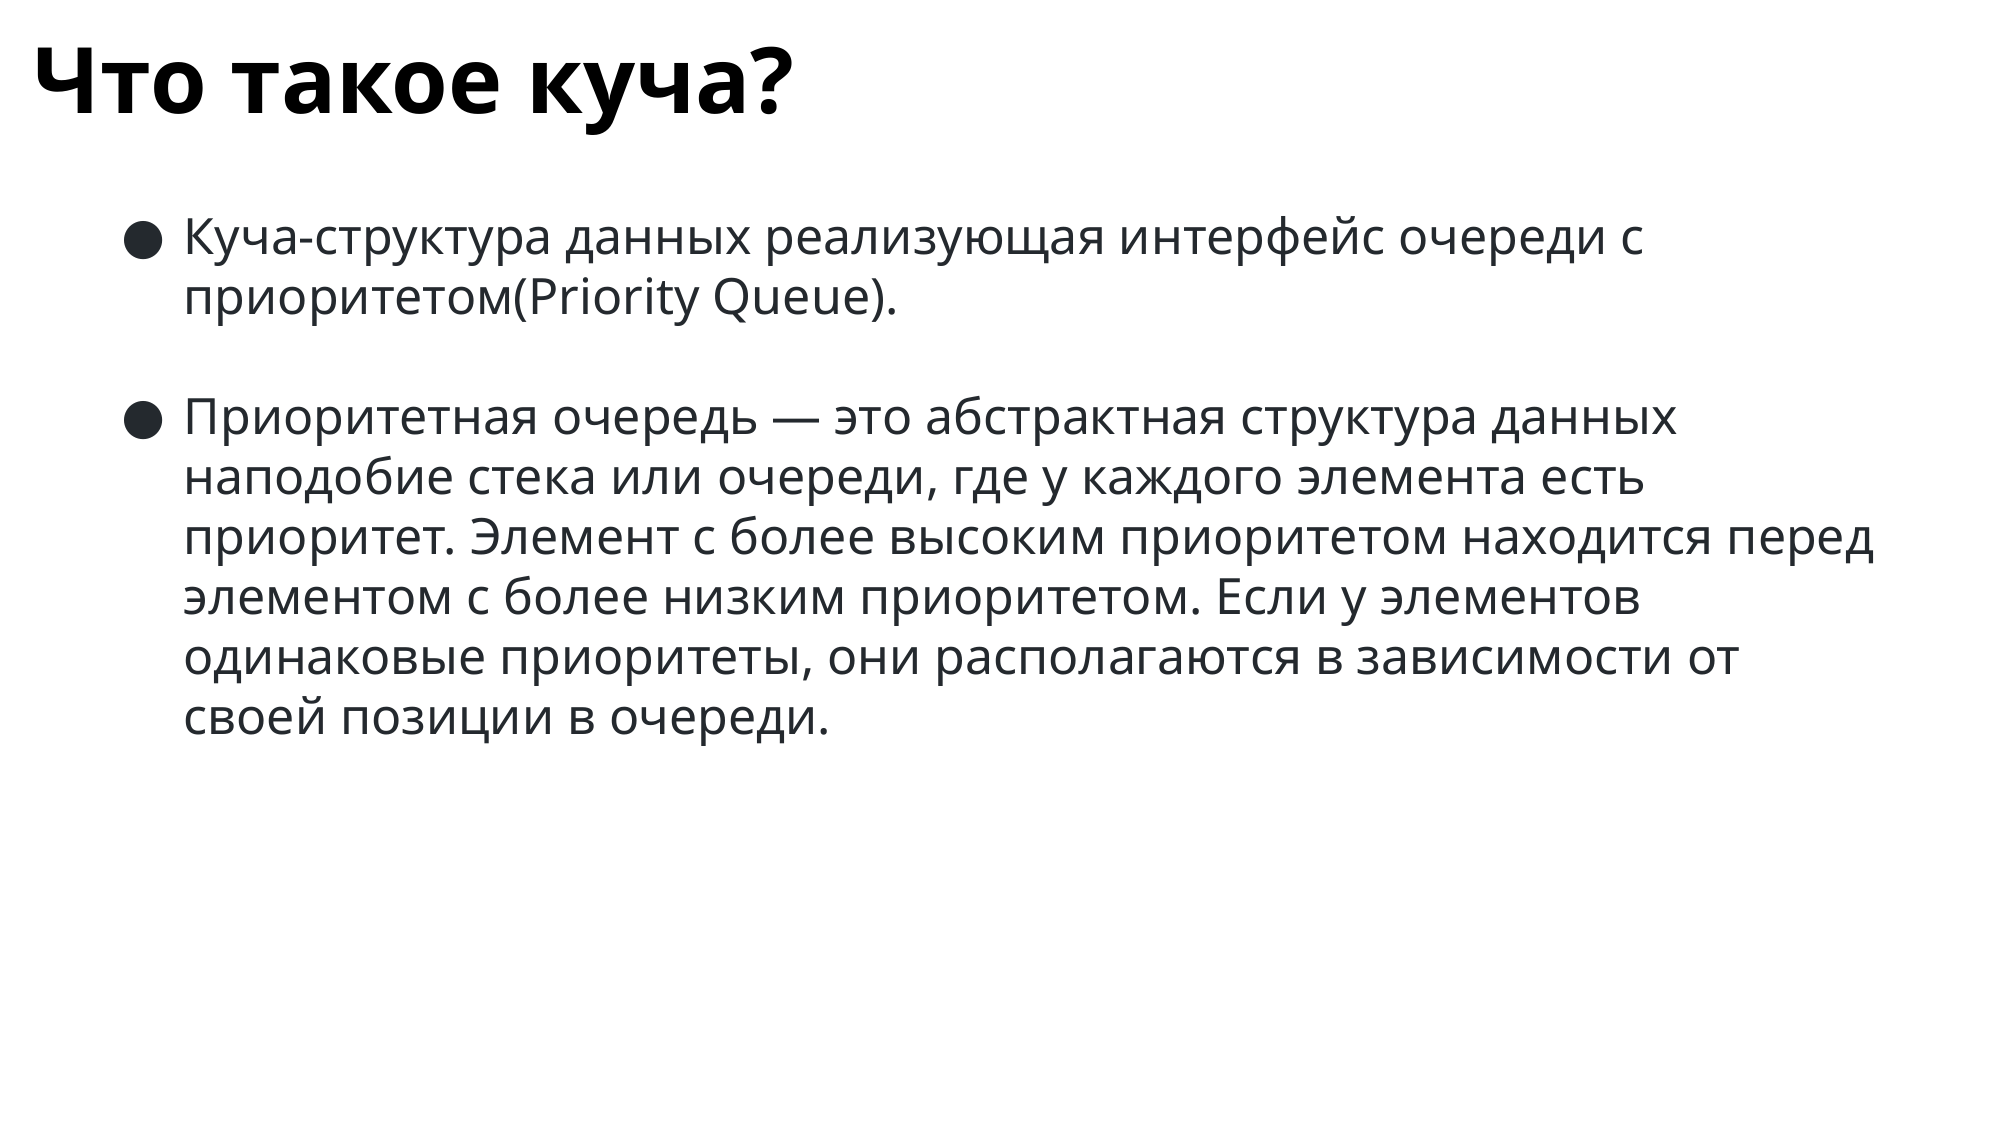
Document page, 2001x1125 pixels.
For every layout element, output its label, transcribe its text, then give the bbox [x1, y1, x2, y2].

text_box Куча-структура данных реализующая интерфейс очереди с приоритетом(Priority Queue). Приоритетная очередь — это абстрактная структура данных наподобие стека или очереди, где у каждого элемента есть приоритет. Элемент с более высоким приоритетом находится перед элементом с более низким приоритетом. Если у элементов одинаковые приоритеты, они располагаются в зависимости от своей позиции в очереди. [93, 189, 1899, 814]
text_box Что такое куча? [19, 14, 861, 213]
